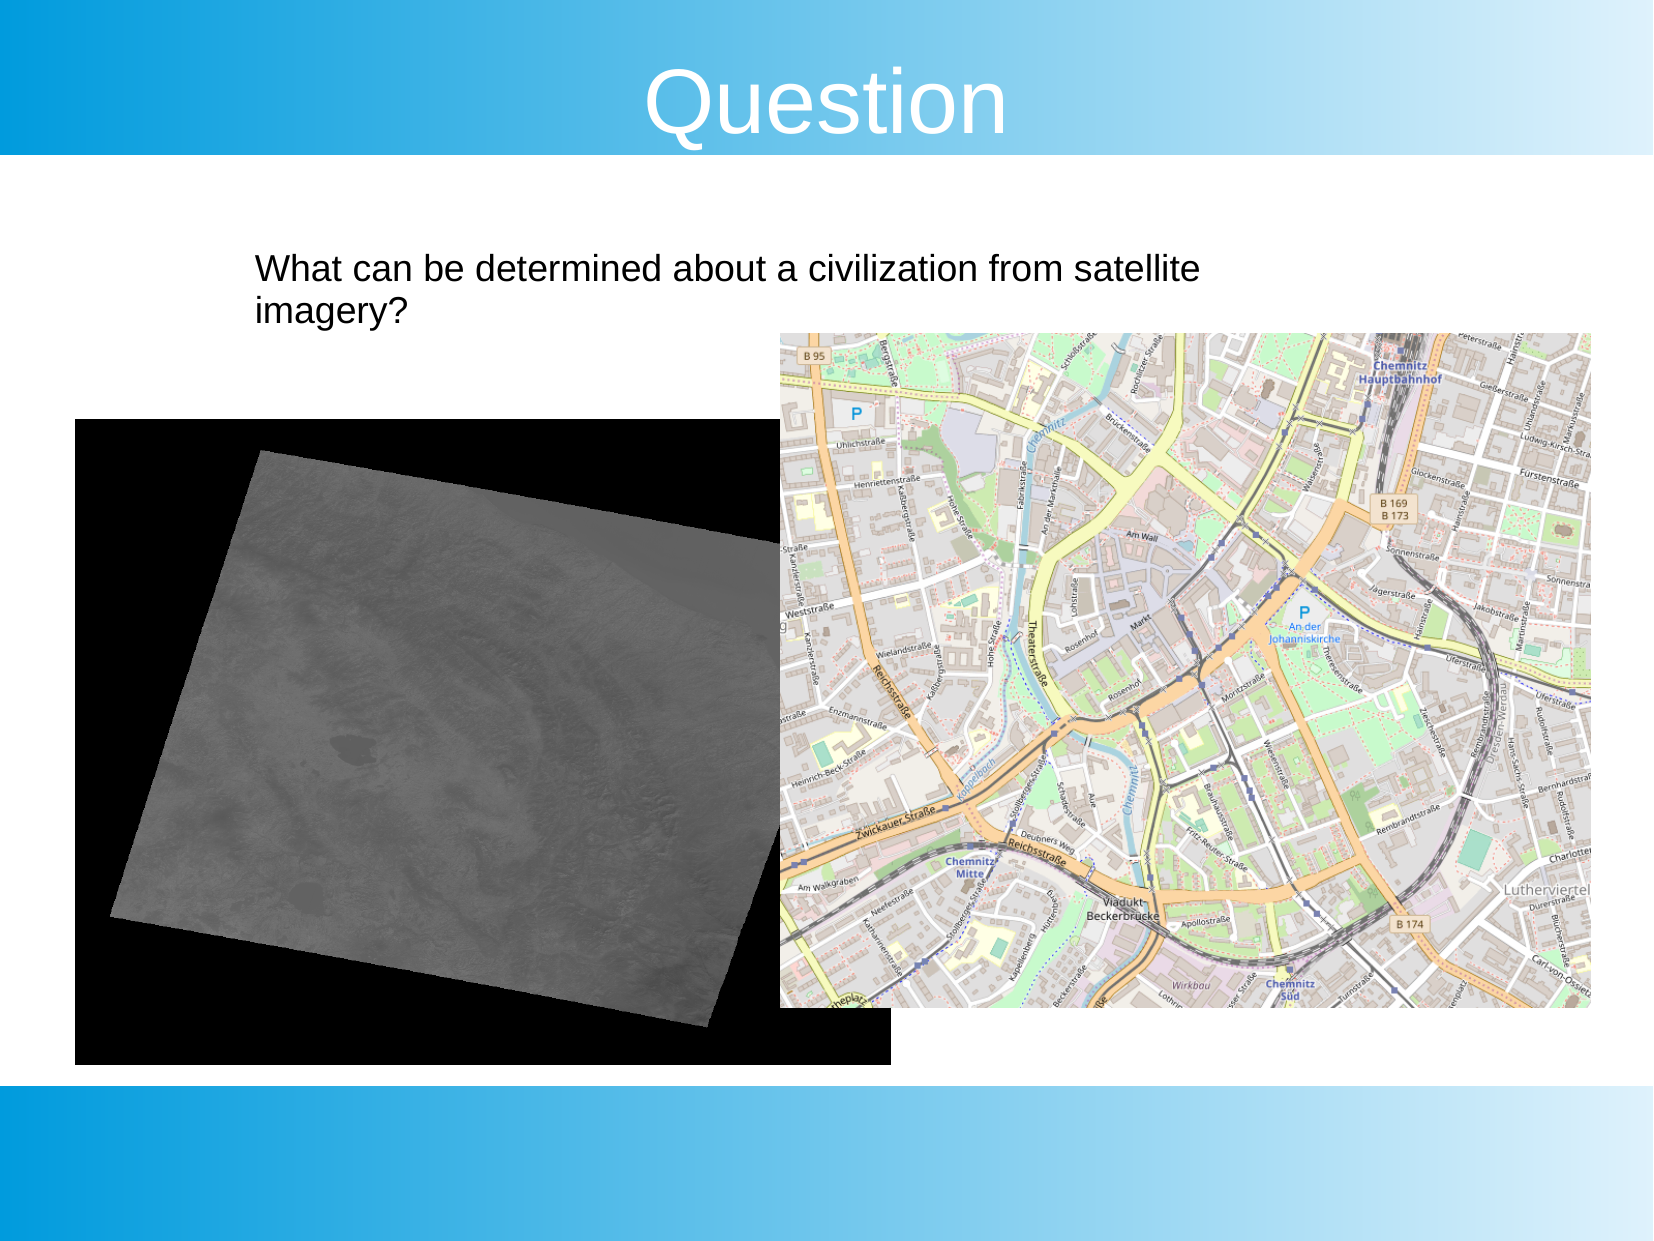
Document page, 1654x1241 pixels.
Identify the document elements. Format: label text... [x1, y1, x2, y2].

text_box What can be determined about a civilization from satellite imagery? [240, 240, 1351, 339]
picture [75, 333, 1591, 1066]
title Question [82, 49, 1571, 155]
